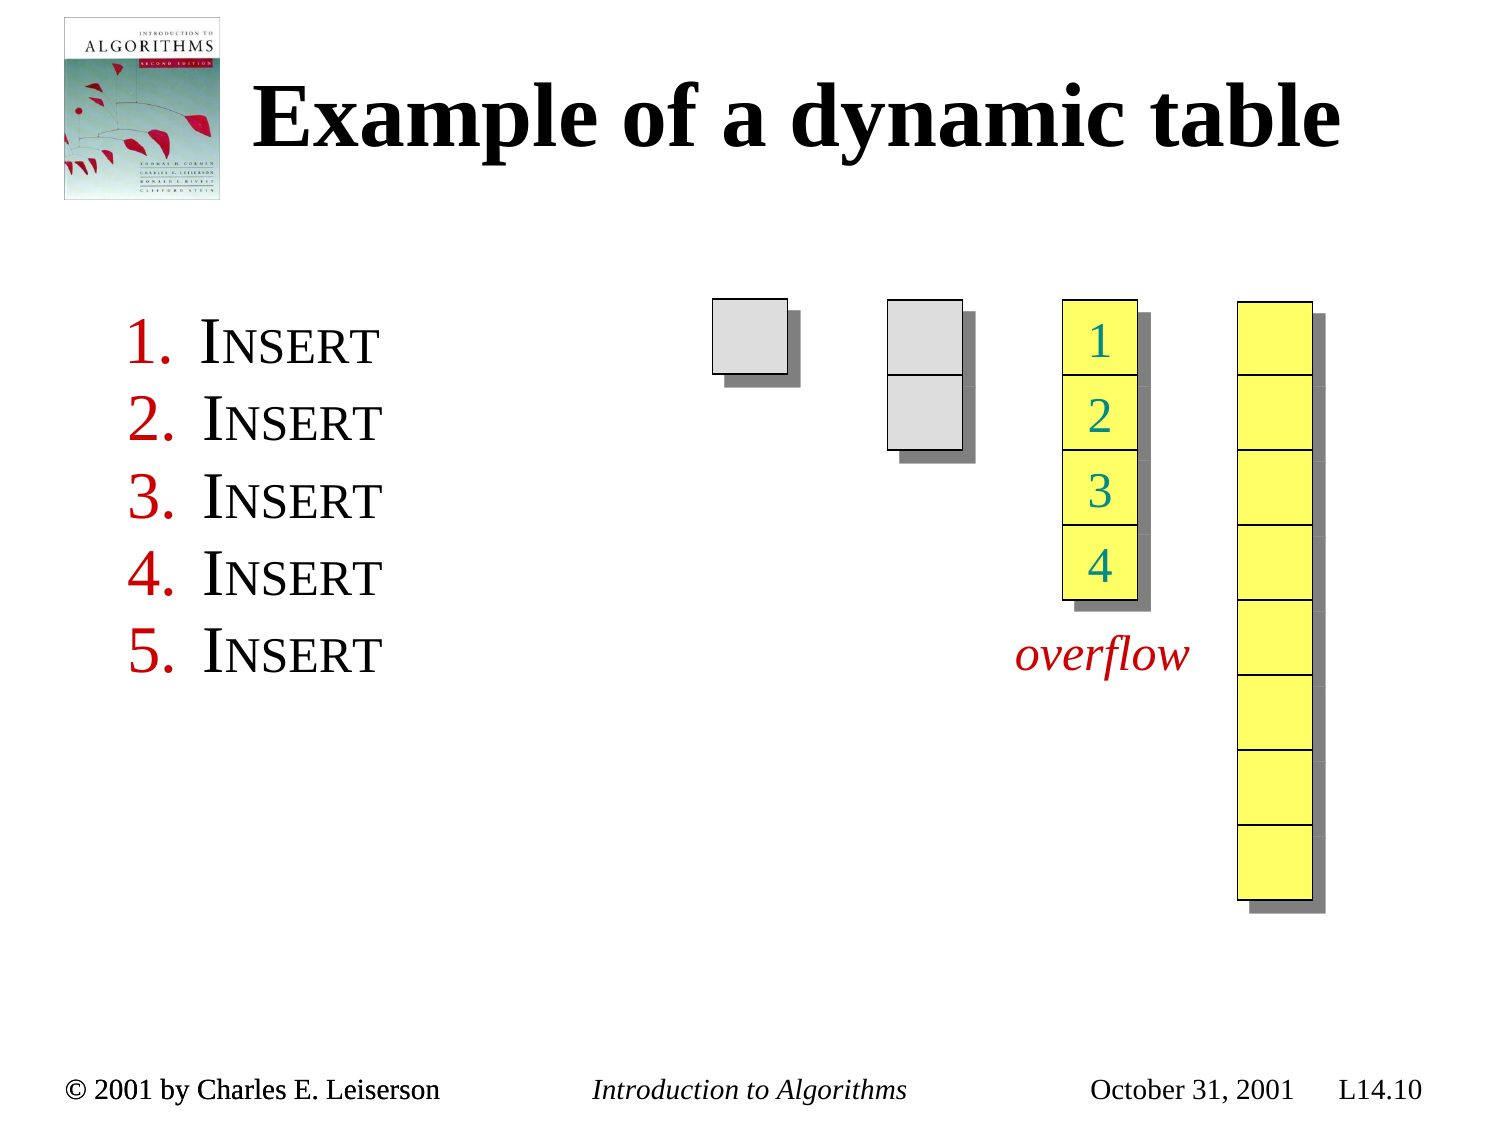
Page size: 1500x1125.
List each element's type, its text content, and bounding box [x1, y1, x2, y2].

text_box [887, 299, 963, 451]
text_box [1237, 302, 1313, 901]
text_box 3 [1062, 451, 1138, 526]
text_box [712, 298, 788, 374]
text_box INSERT [109, 289, 395, 385]
text_box INSERT [112, 443, 398, 521]
text_box 4 [1062, 526, 1138, 601]
text_box INSERT [112, 598, 398, 694]
text_box 1 [1062, 299, 1138, 376]
title Example of a dynamic table [237, 24, 1475, 213]
text_box October 31, 2001 L14.<number> [982, 1062, 1438, 1113]
text_box 2 [1062, 376, 1138, 451]
picture [64, 17, 220, 200]
text_box overflow [999, 612, 1205, 688]
text_box Introduction to Algorithms [577, 1062, 923, 1113]
text_box INSERT [112, 366, 398, 443]
text_box INSERT [112, 521, 398, 598]
